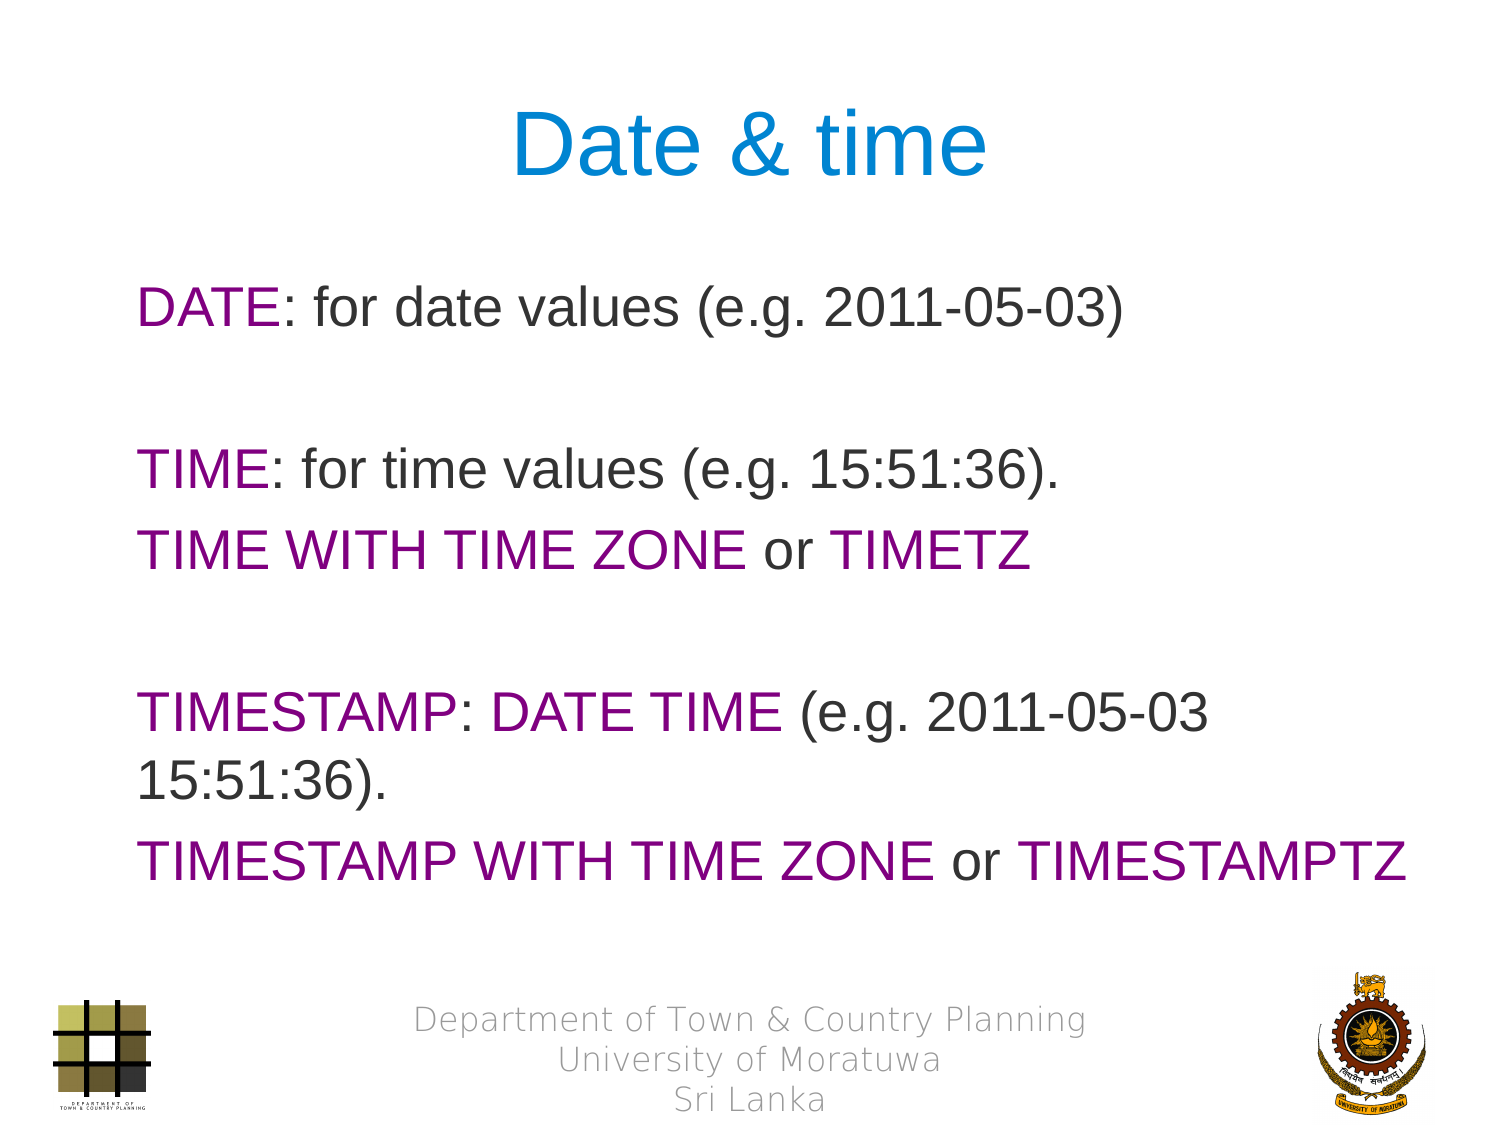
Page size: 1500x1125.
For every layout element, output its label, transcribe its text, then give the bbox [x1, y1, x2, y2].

list DATE: for date values (e.g. 2011-05-03) TIME: for time values (e.g. 15:51:36). TIME WITH TIME ZONE or TIMETZ TIMESTAMP: DATE TIME (e.g. 2011-05-03 15:51:36). TIMESTAMP WITH TIME ZONE or TIMESTAMPTZ [75, 262, 1426, 916]
title Date & time [75, 45, 1426, 233]
picture [1312, 966, 1435, 1125]
picture [53, 1000, 151, 1110]
